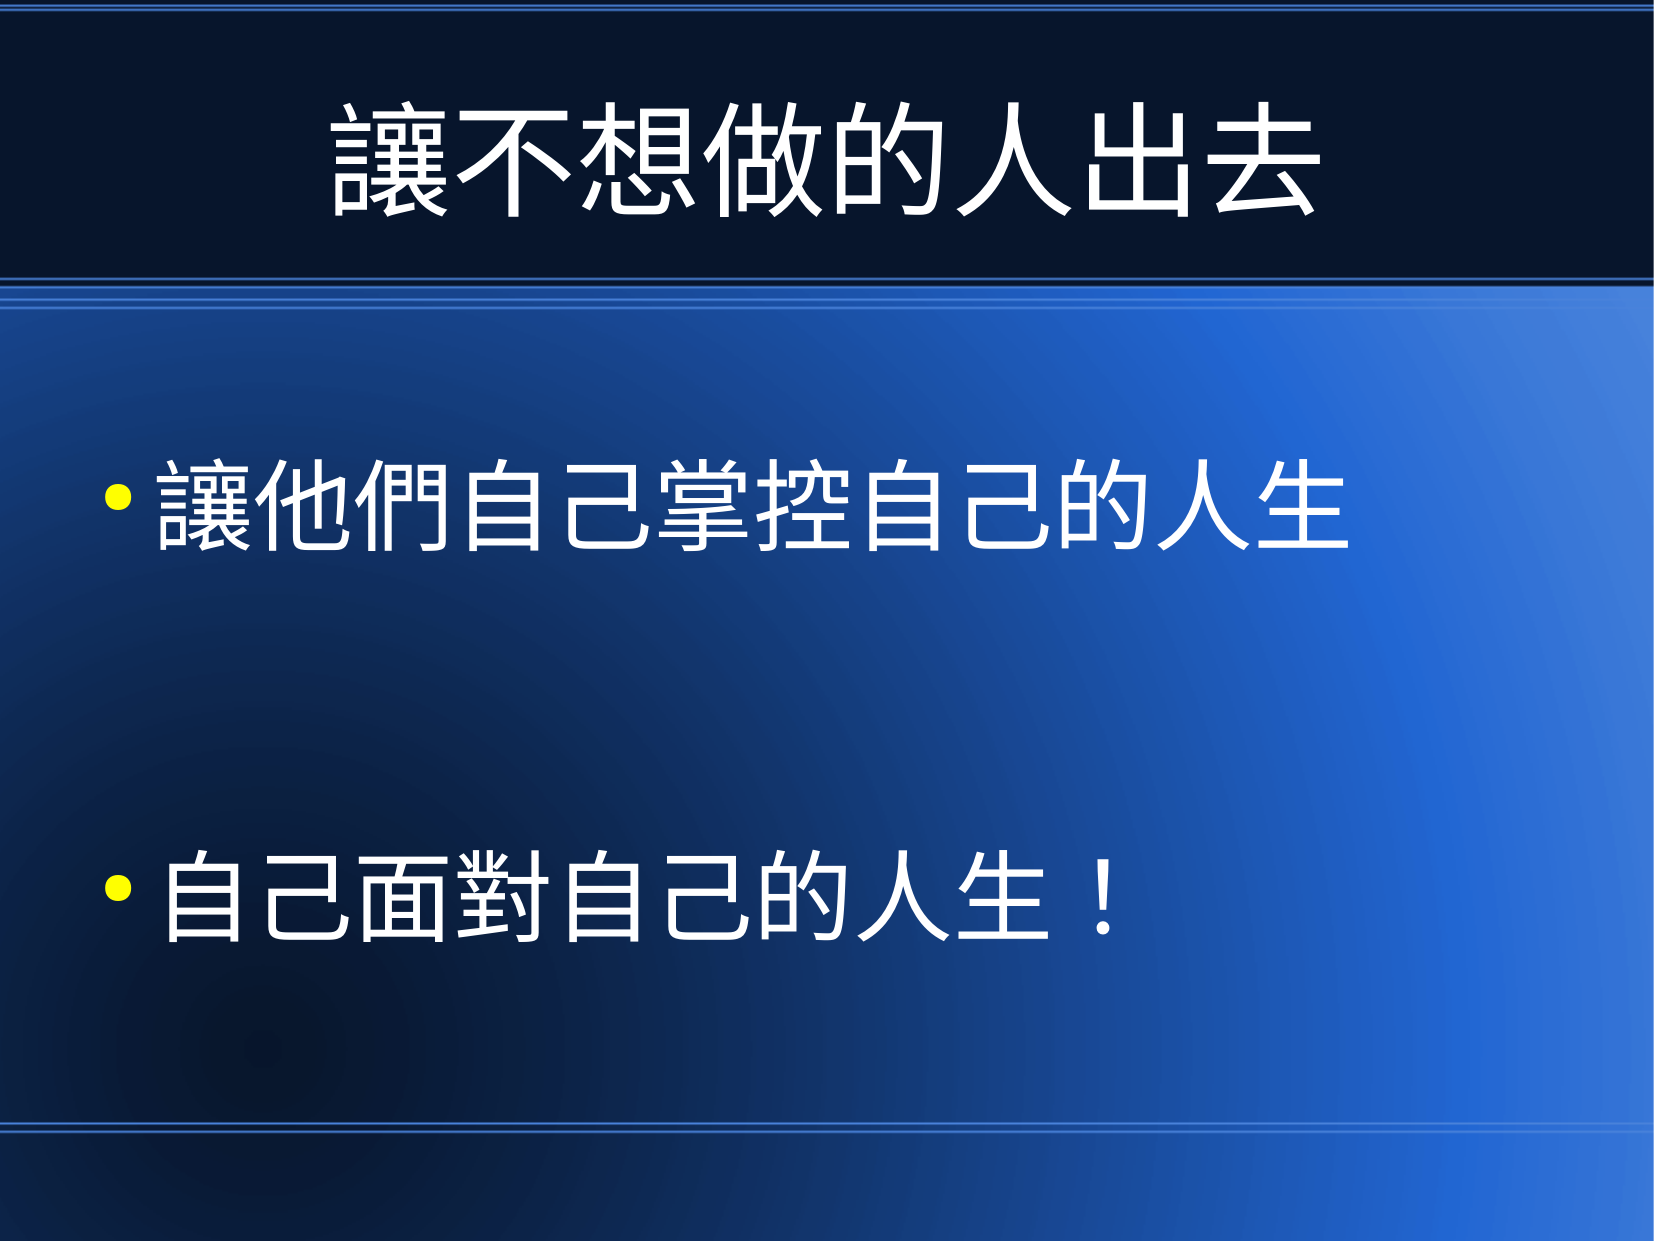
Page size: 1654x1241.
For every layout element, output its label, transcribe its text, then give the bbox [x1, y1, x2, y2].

title 讓不想做的人出去 [82, 49, 1571, 257]
picture [0, 0, 1654, 1241]
list 讓他們自己掌控自己的人生 自己面對自己的人生！ [82, 355, 1571, 1241]
